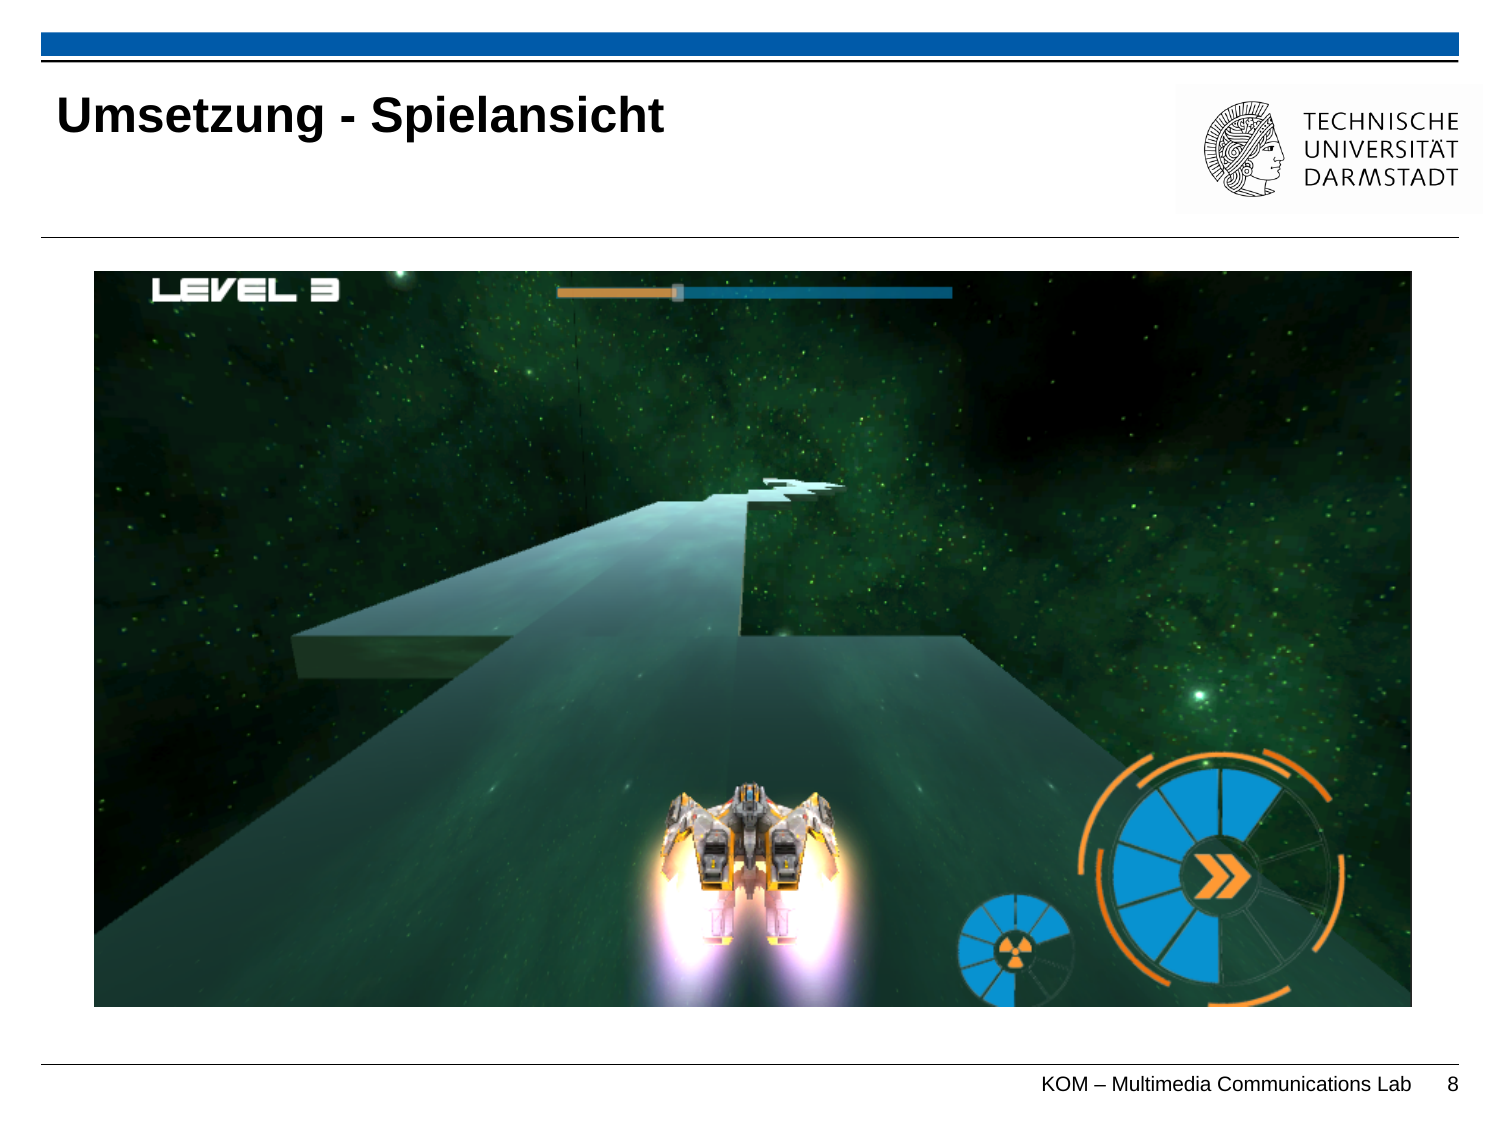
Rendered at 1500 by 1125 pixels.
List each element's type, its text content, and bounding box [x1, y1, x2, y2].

title Umsetzung - Spielansicht [41, 80, 1170, 218]
picture [94, 271, 1412, 1007]
picture [1175, 84, 1483, 214]
